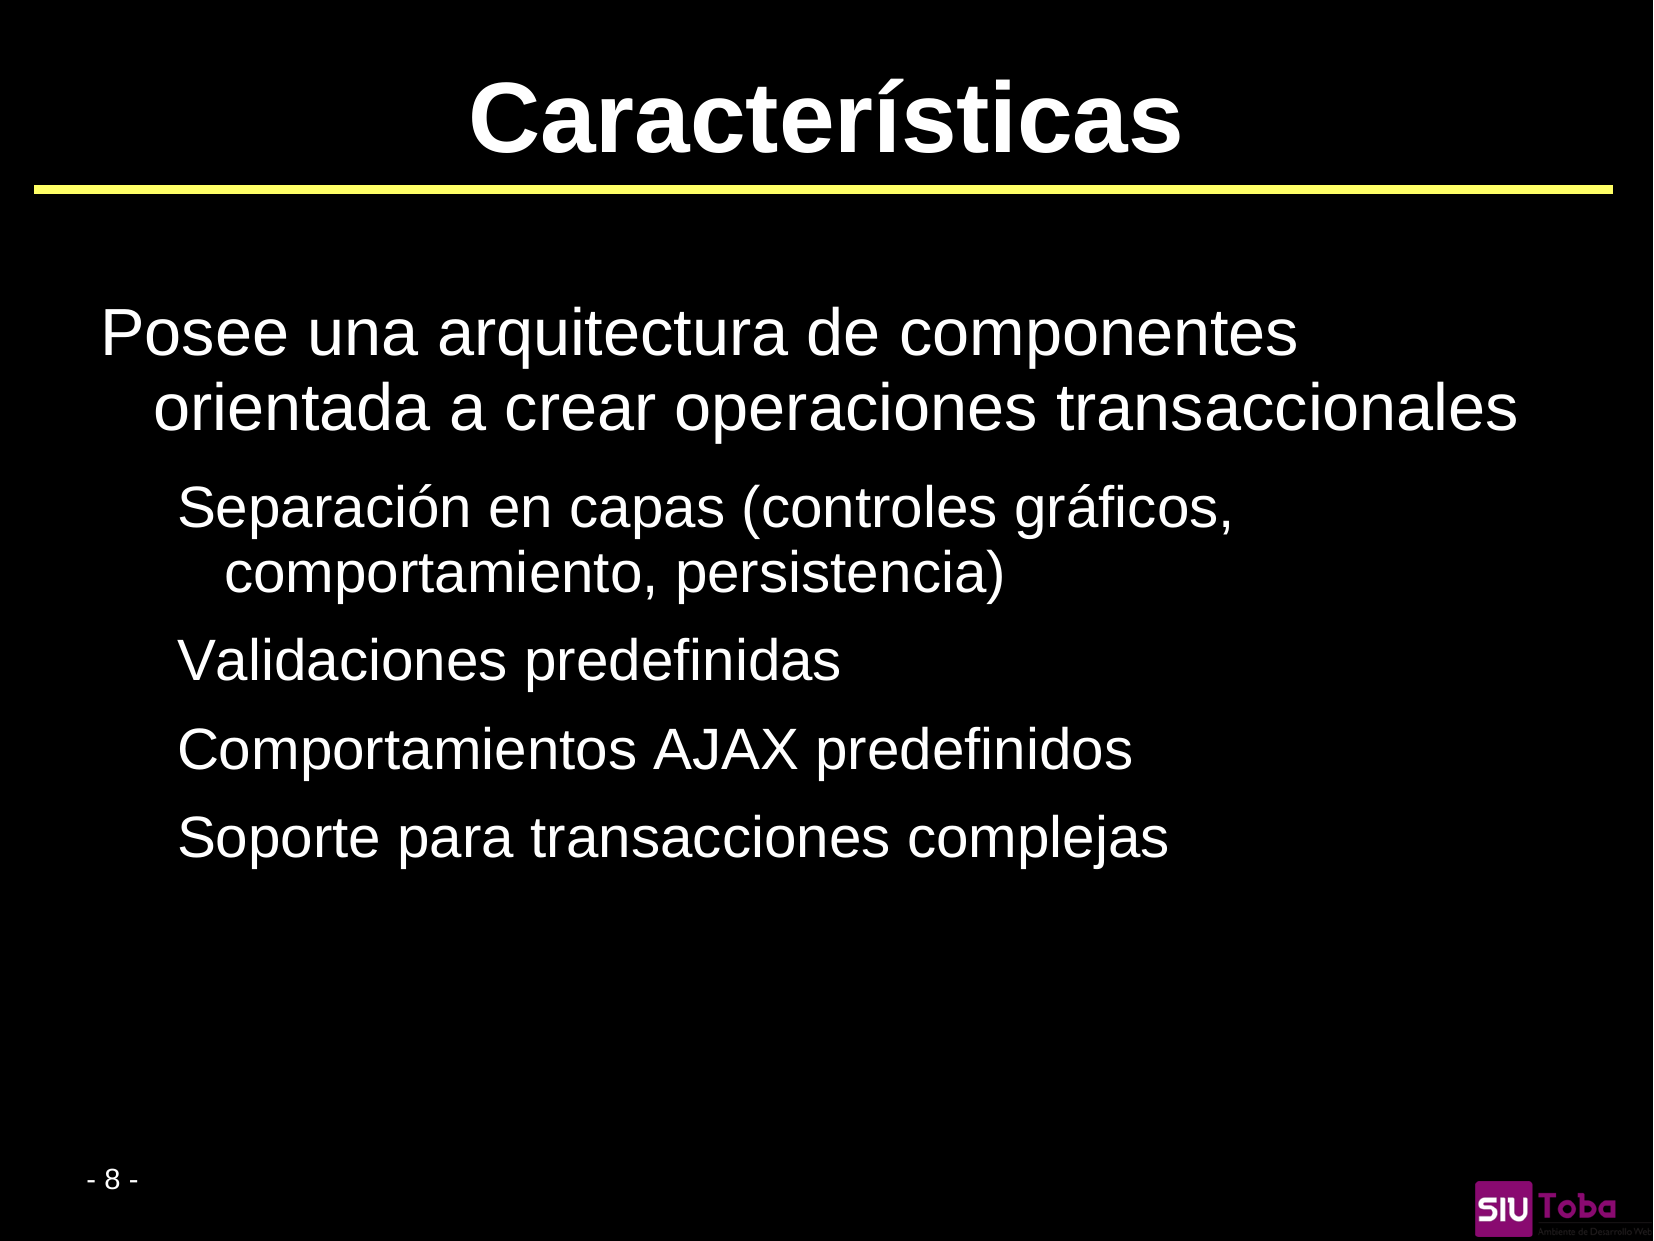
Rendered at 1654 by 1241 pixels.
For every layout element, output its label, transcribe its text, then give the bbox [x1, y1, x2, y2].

picture [1475, 1181, 1652, 1237]
title Características [58, 47, 1594, 188]
list Posee una arquitectura de componentes orientada a crear operaciones transaccionales Separación en capas (controles gráficos, comportamiento, persistencia) Validaciones predefinidas Comportamientos AJAX predefinidos Soporte para transacciones complejas [82, 295, 1565, 1095]
